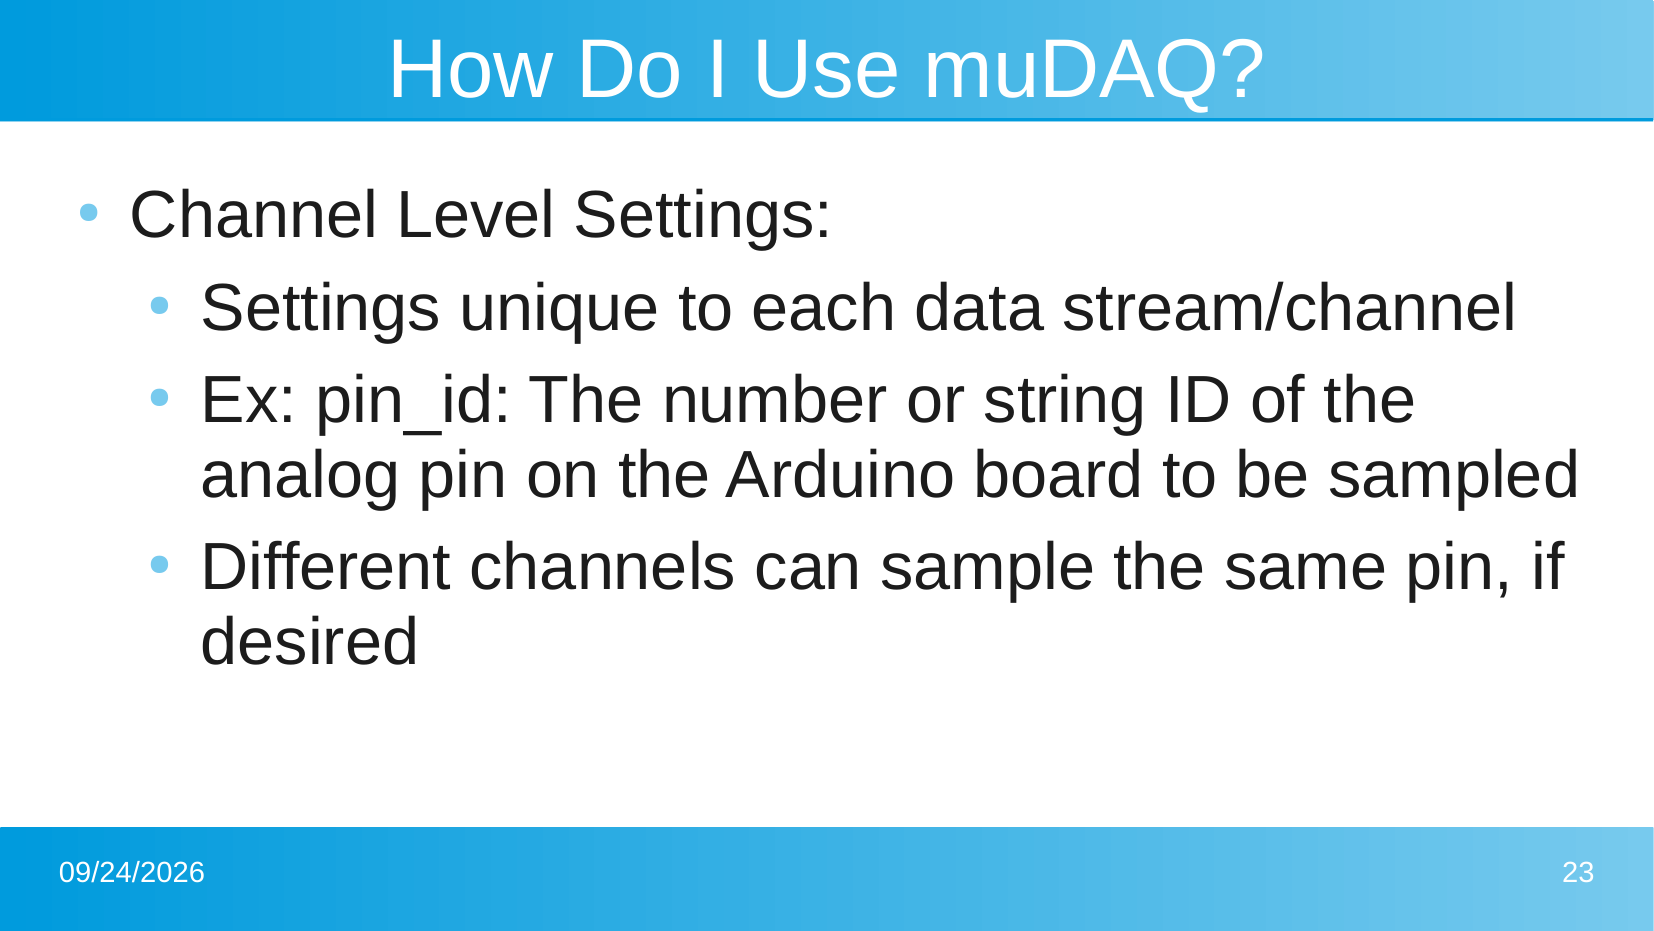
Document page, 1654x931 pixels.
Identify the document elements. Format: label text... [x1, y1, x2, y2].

list Channel Level Settings: Settings unique to each data stream/channel Ex: pin_id: The number or string ID of the analog pin on the Arduino board to be sampled Different channels can sample the same pin, if desired [59, 177, 1595, 768]
title How Do I Use muDAQ? [59, 22, 1595, 116]
